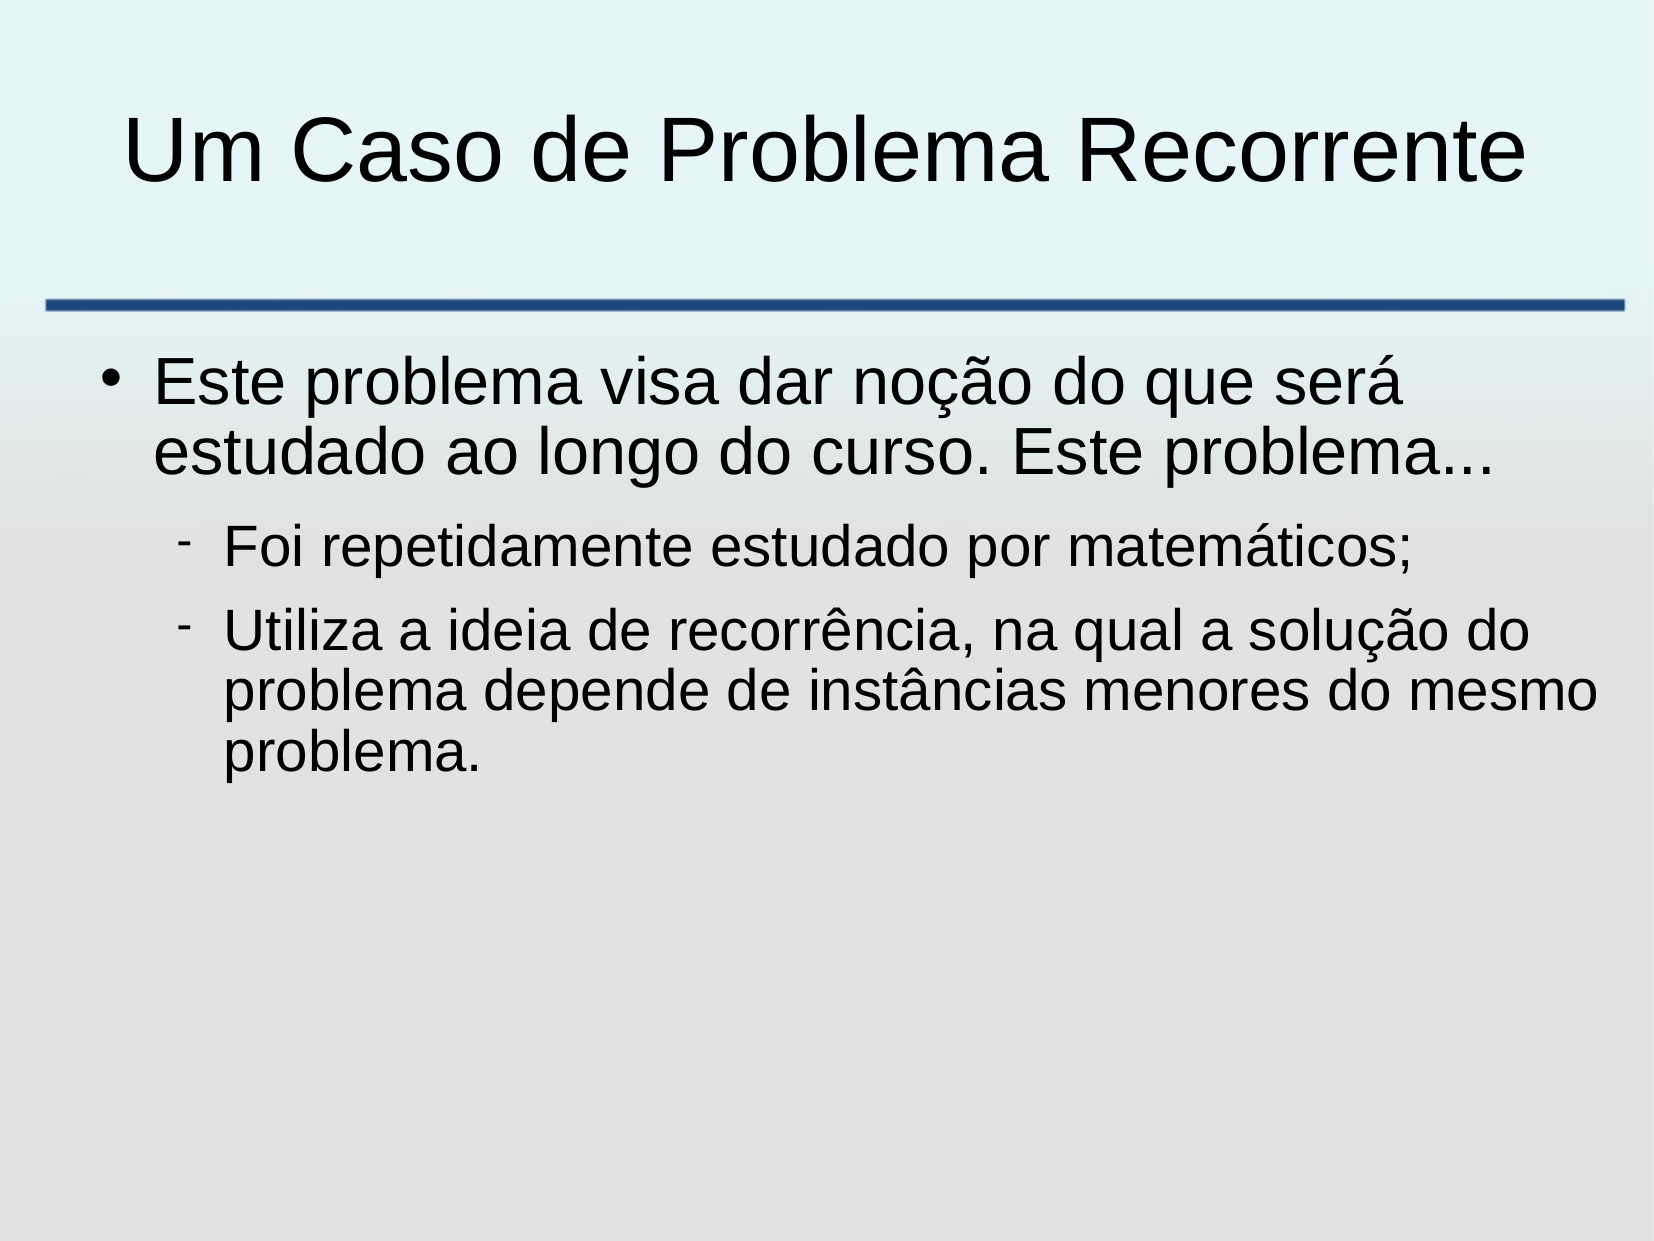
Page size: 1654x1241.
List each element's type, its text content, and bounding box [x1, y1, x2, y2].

picture [0, 0, 1654, 1241]
list Este problema visa dar noção do que será estudado ao longo do curso. Este problema... Foi repetidamente estudado por matemáticos; Utiliza a ideia de recorrência, na qual a solução do problema depende de instâncias menores do mesmo problema. [82, 349, 1618, 1153]
title Um Caso de Problema Recorrente [29, 56, 1625, 249]
